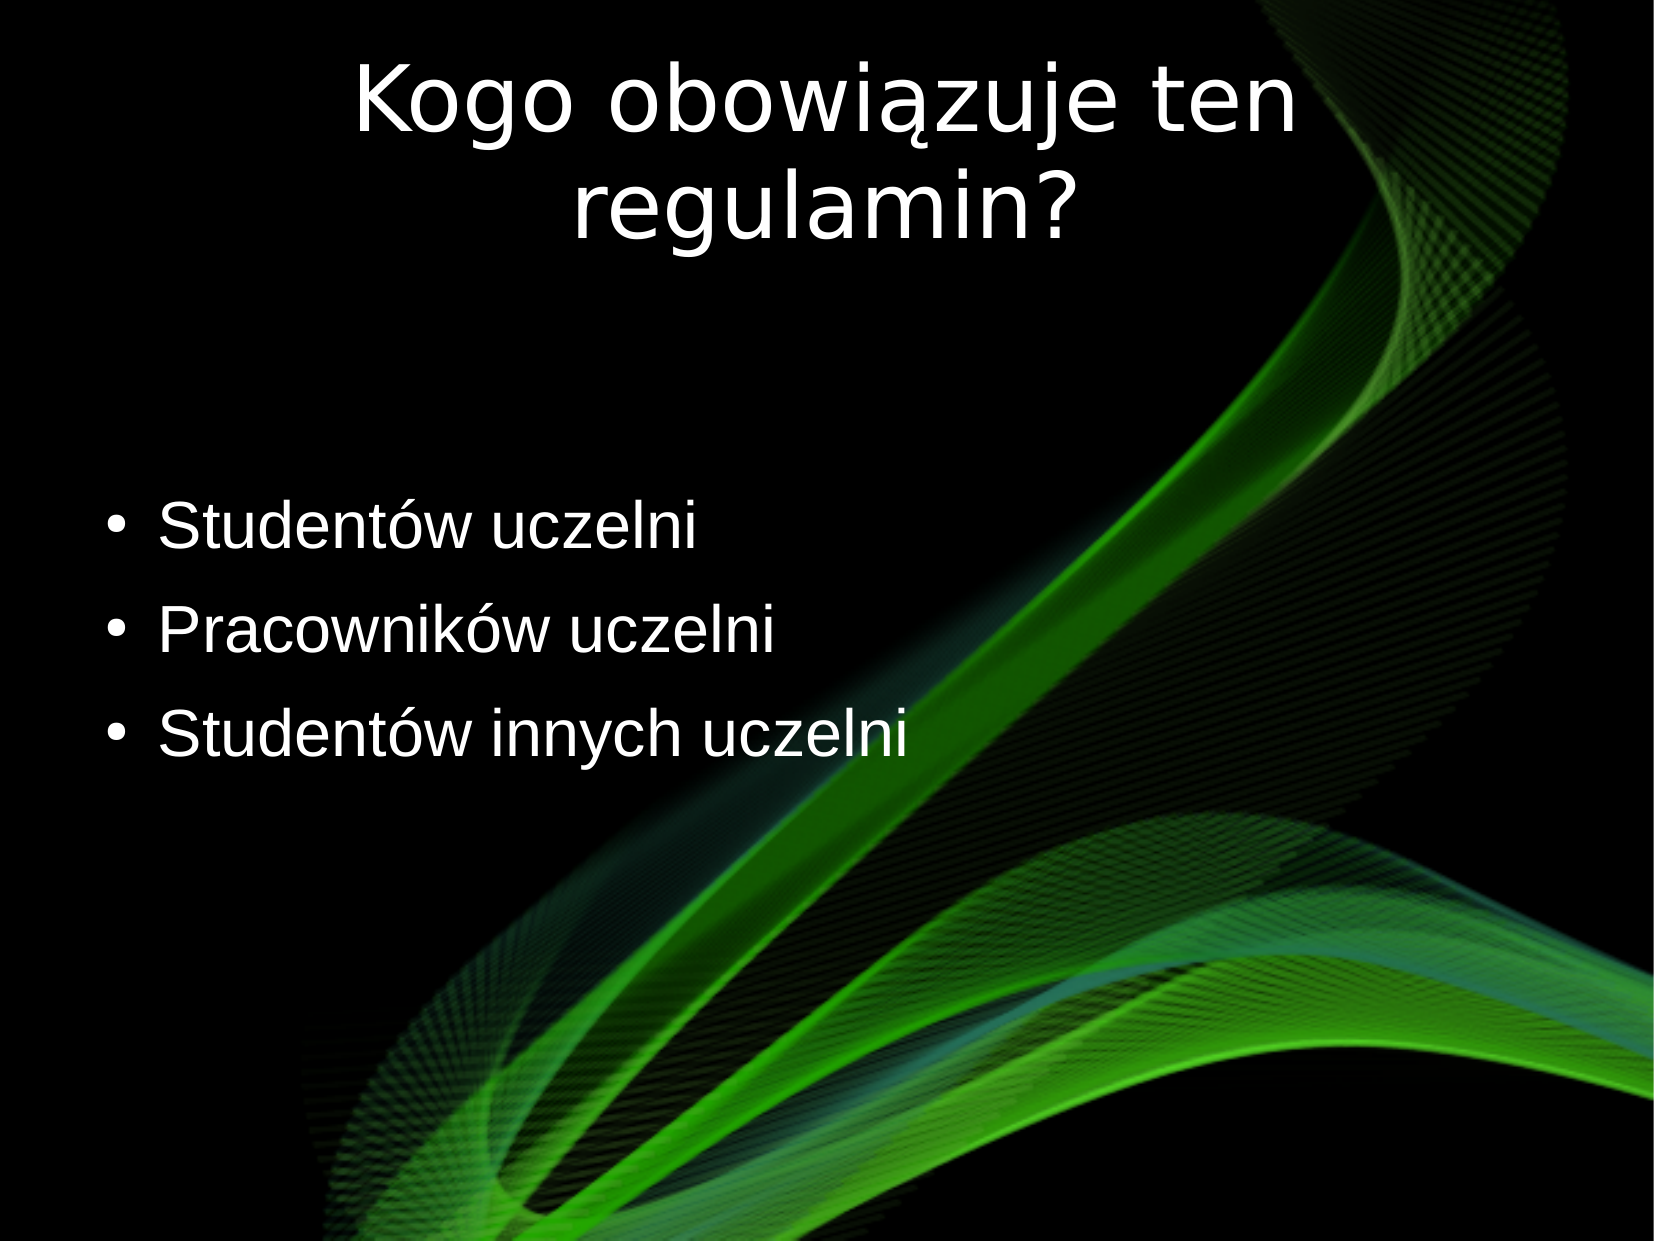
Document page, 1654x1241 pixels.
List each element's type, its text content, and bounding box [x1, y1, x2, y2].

title Kogo obowiązuje ten regulamin? [82, 45, 1571, 261]
list Studentów uczelni Pracowników uczelni Studentów innych uczelni [86, 487, 1576, 798]
picture [0, 0, 1654, 1241]
